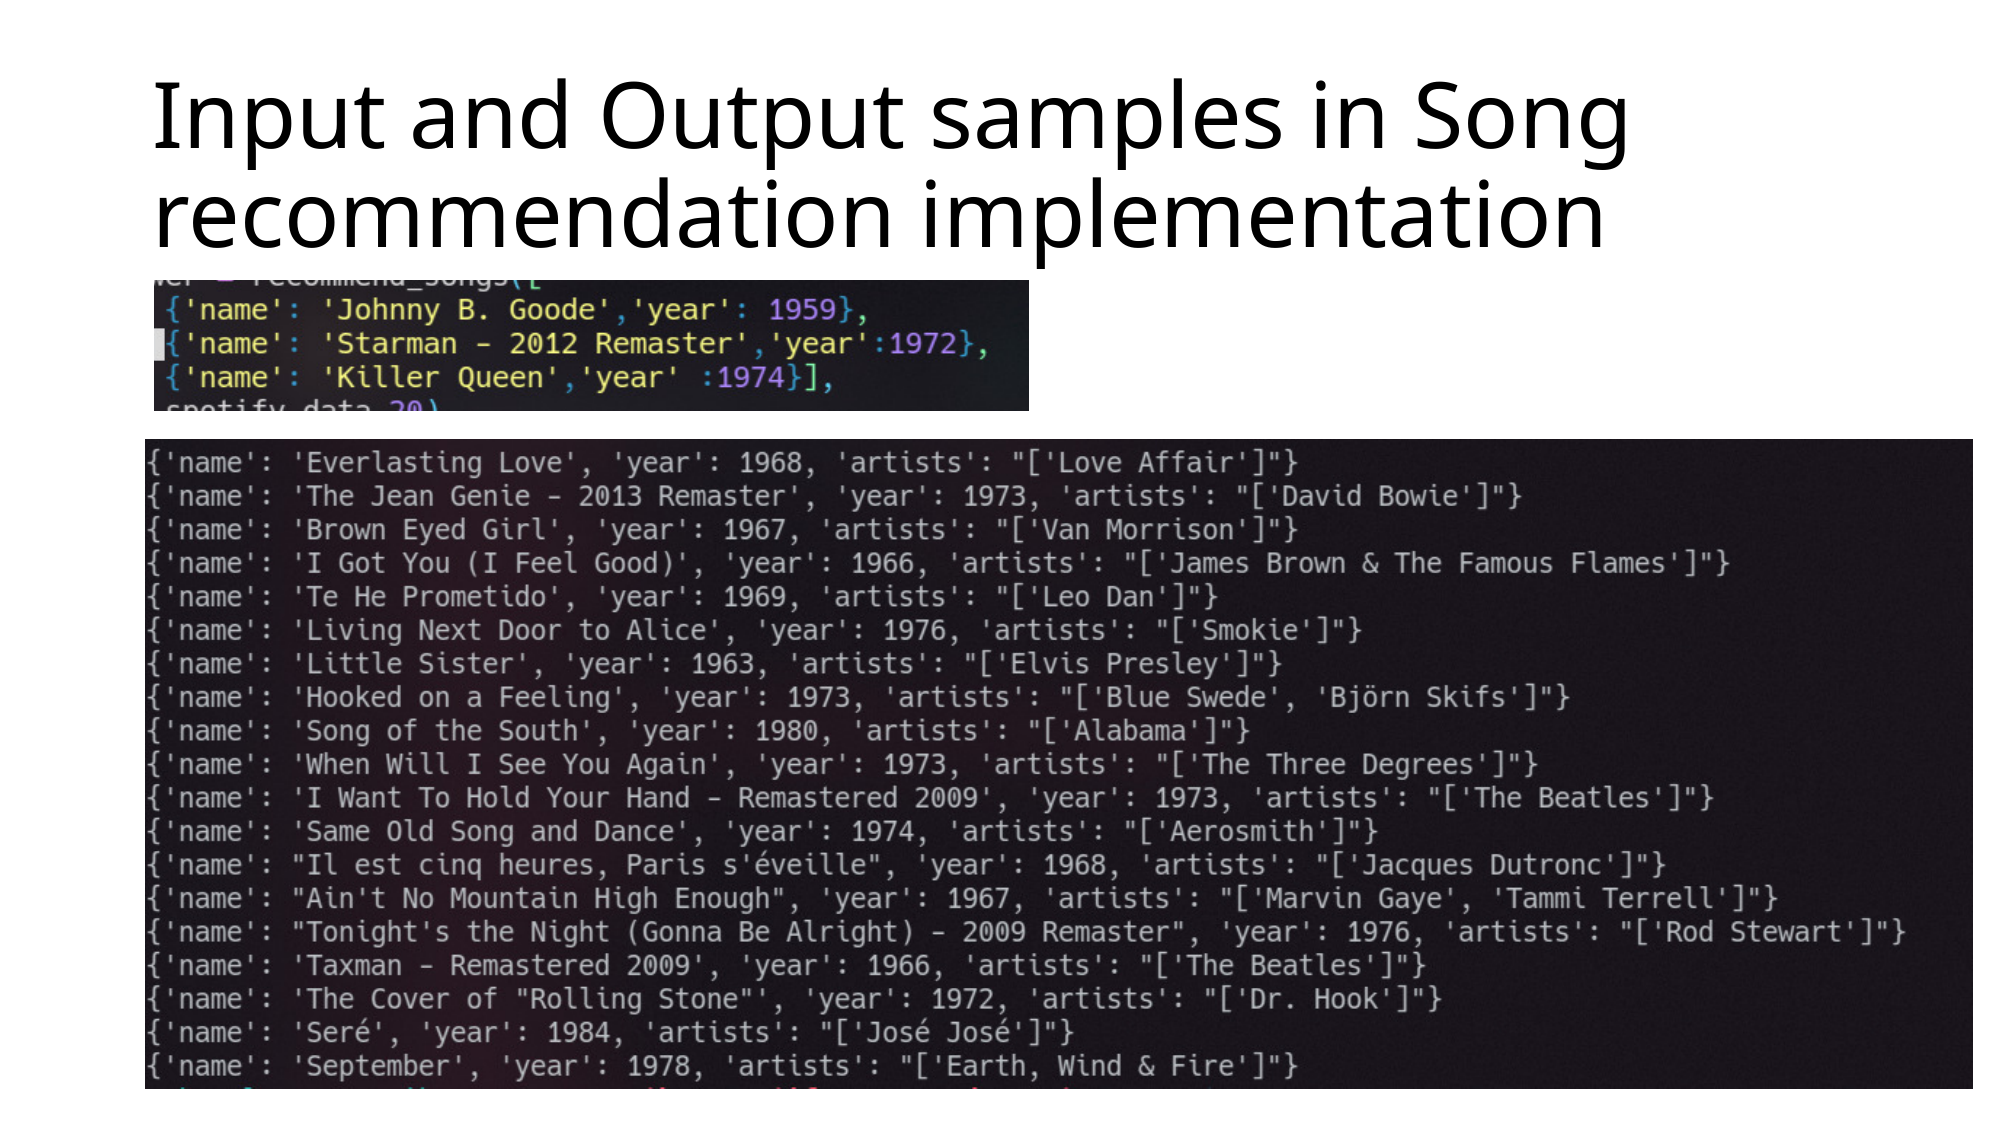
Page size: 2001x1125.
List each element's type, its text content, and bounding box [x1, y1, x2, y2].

picture [145, 439, 1973, 1089]
title Input and Output samples in Song recommendation implementation [137, 59, 1863, 278]
picture [154, 280, 1029, 411]
